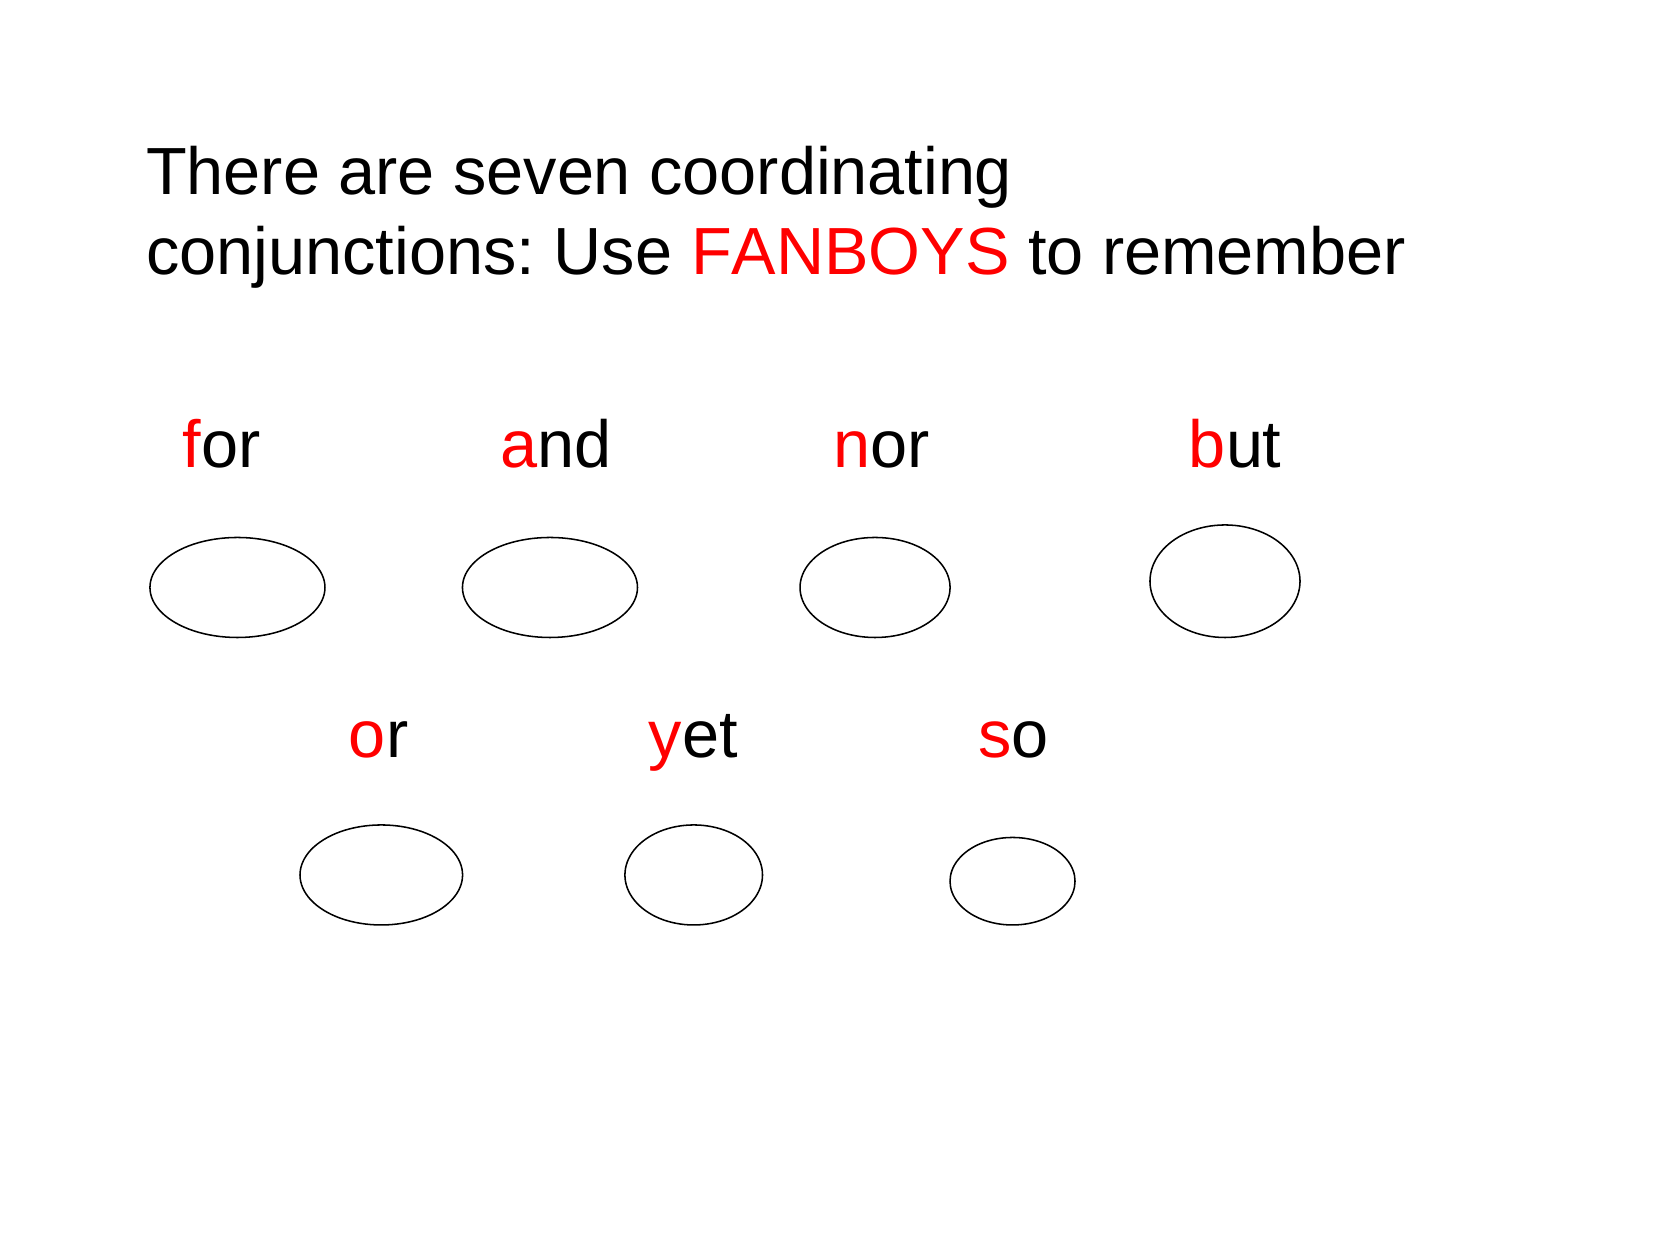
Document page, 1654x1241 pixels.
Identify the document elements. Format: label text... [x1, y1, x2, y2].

list There are seven coordinating conjunctions: Use FANBOYS to remember for and nor but or yet so [75, 120, 1426, 1005]
